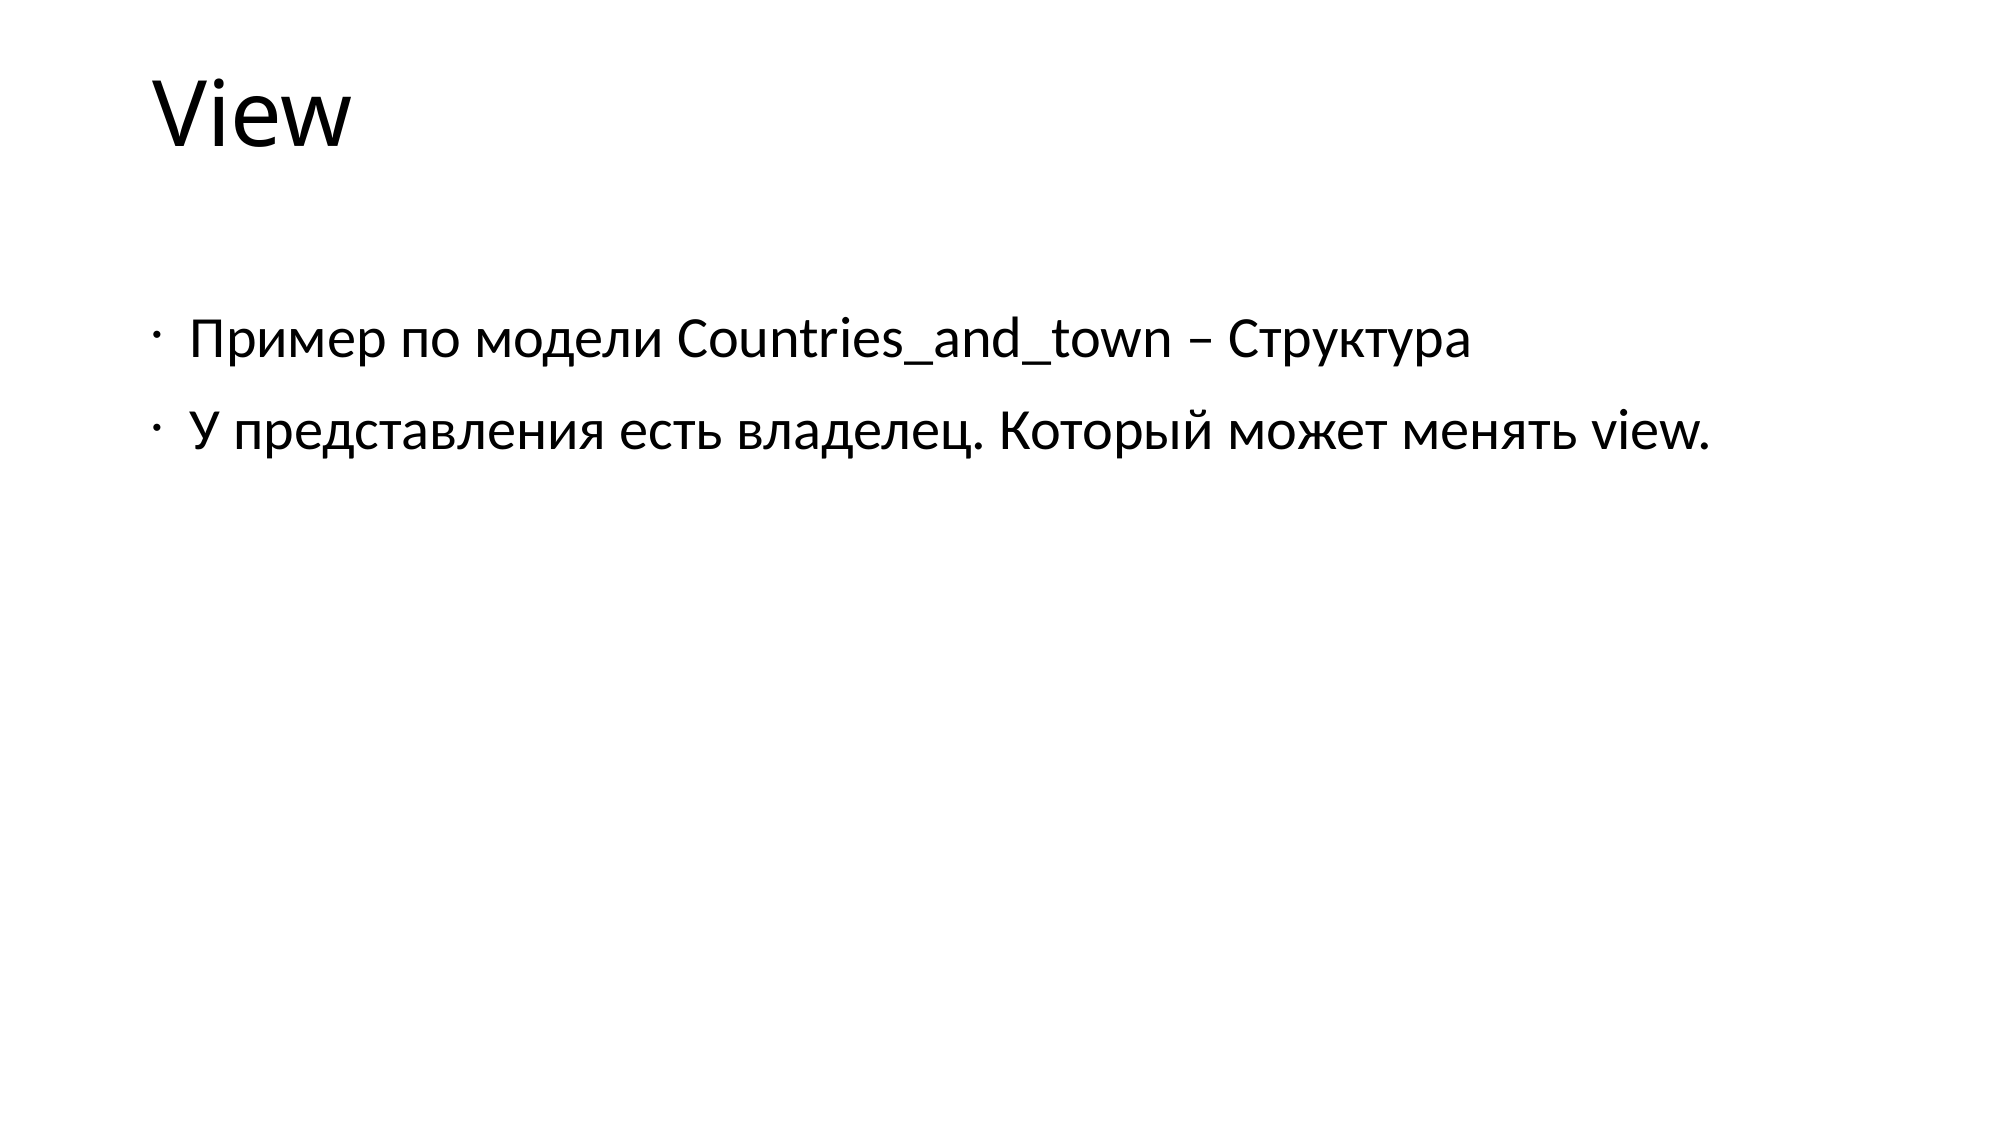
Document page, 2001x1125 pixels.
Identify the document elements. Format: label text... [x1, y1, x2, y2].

title View [137, 59, 1863, 278]
list Пример по модели Countries_and_town – Структура У представления есть владелец. Который может менять view. [137, 299, 1863, 1014]
